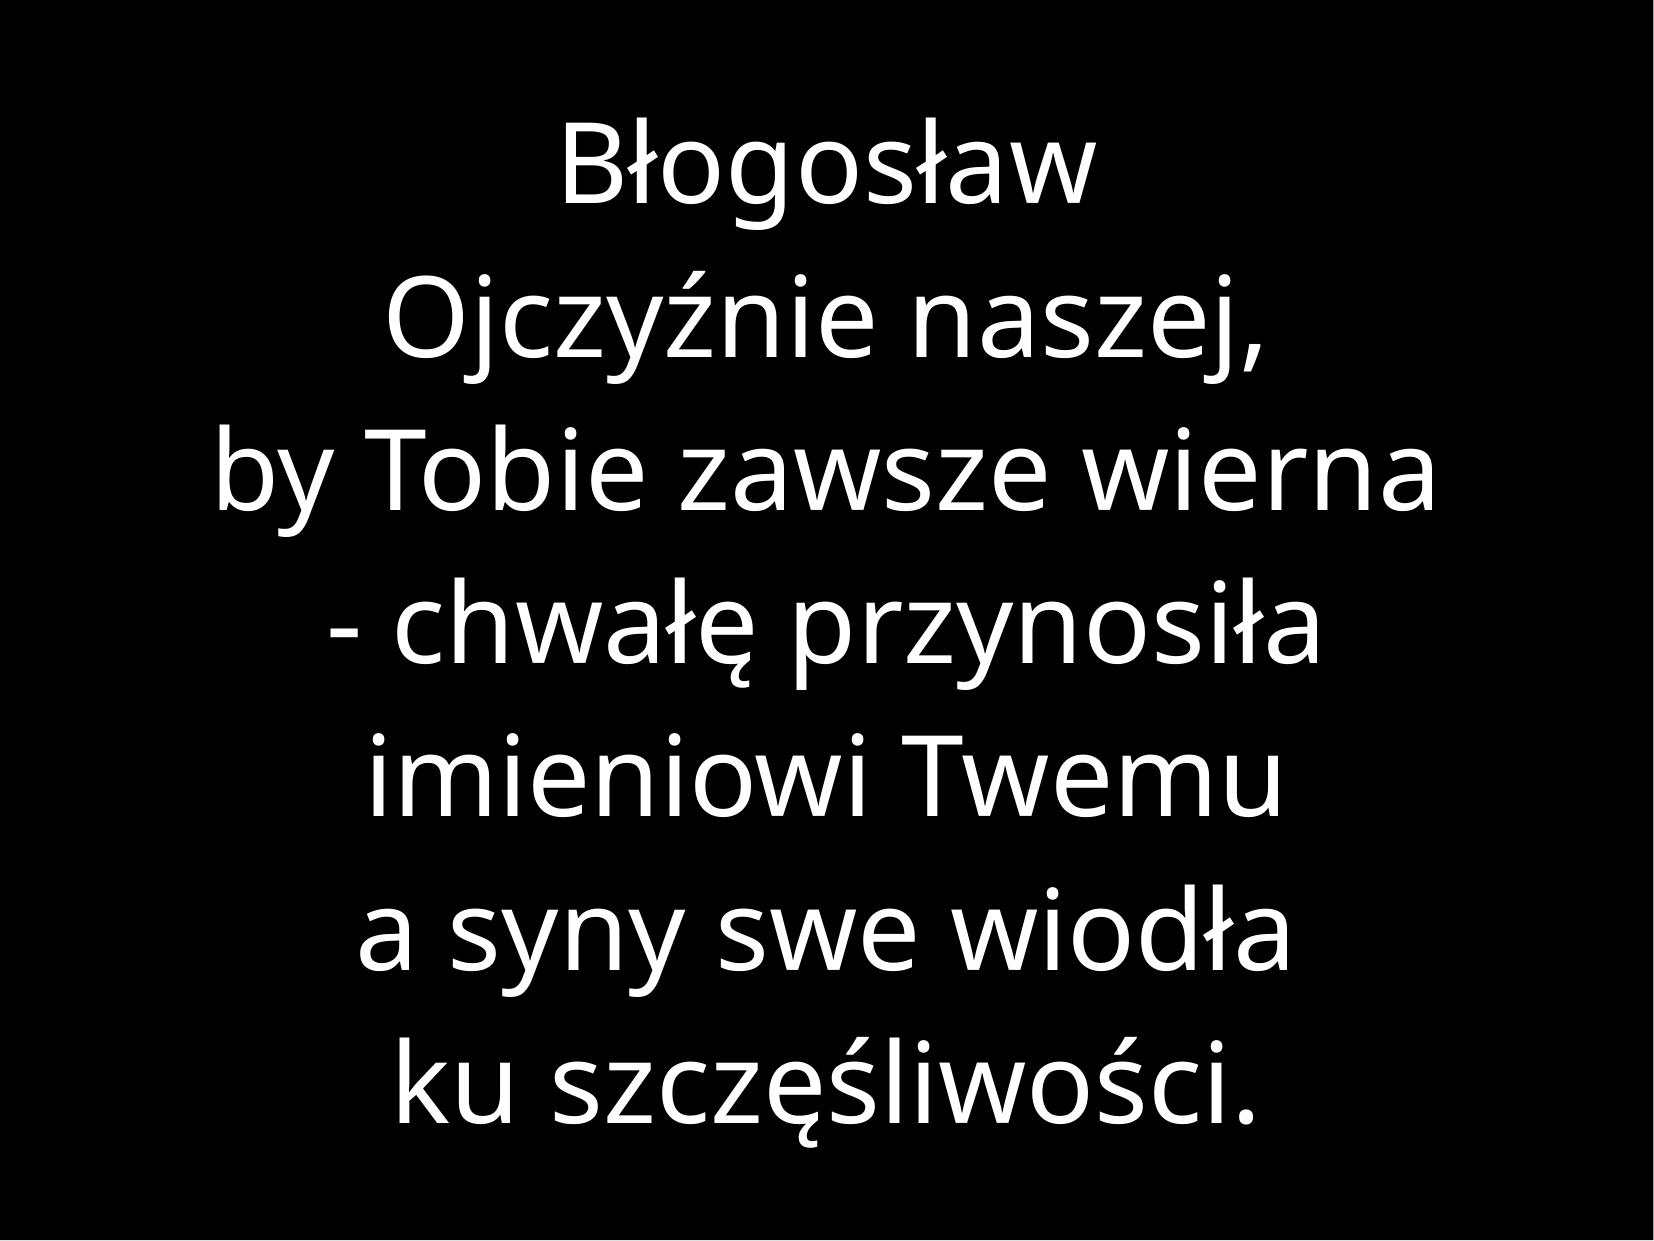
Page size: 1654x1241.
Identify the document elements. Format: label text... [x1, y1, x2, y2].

title Błogosław Ojczyźnie naszej, by Tobie zawsze wierna - chwałę przynosiła imieniowi Twemu a syny swe wiodła ku szczęśliwości. [0, 0, 1654, 1241]
